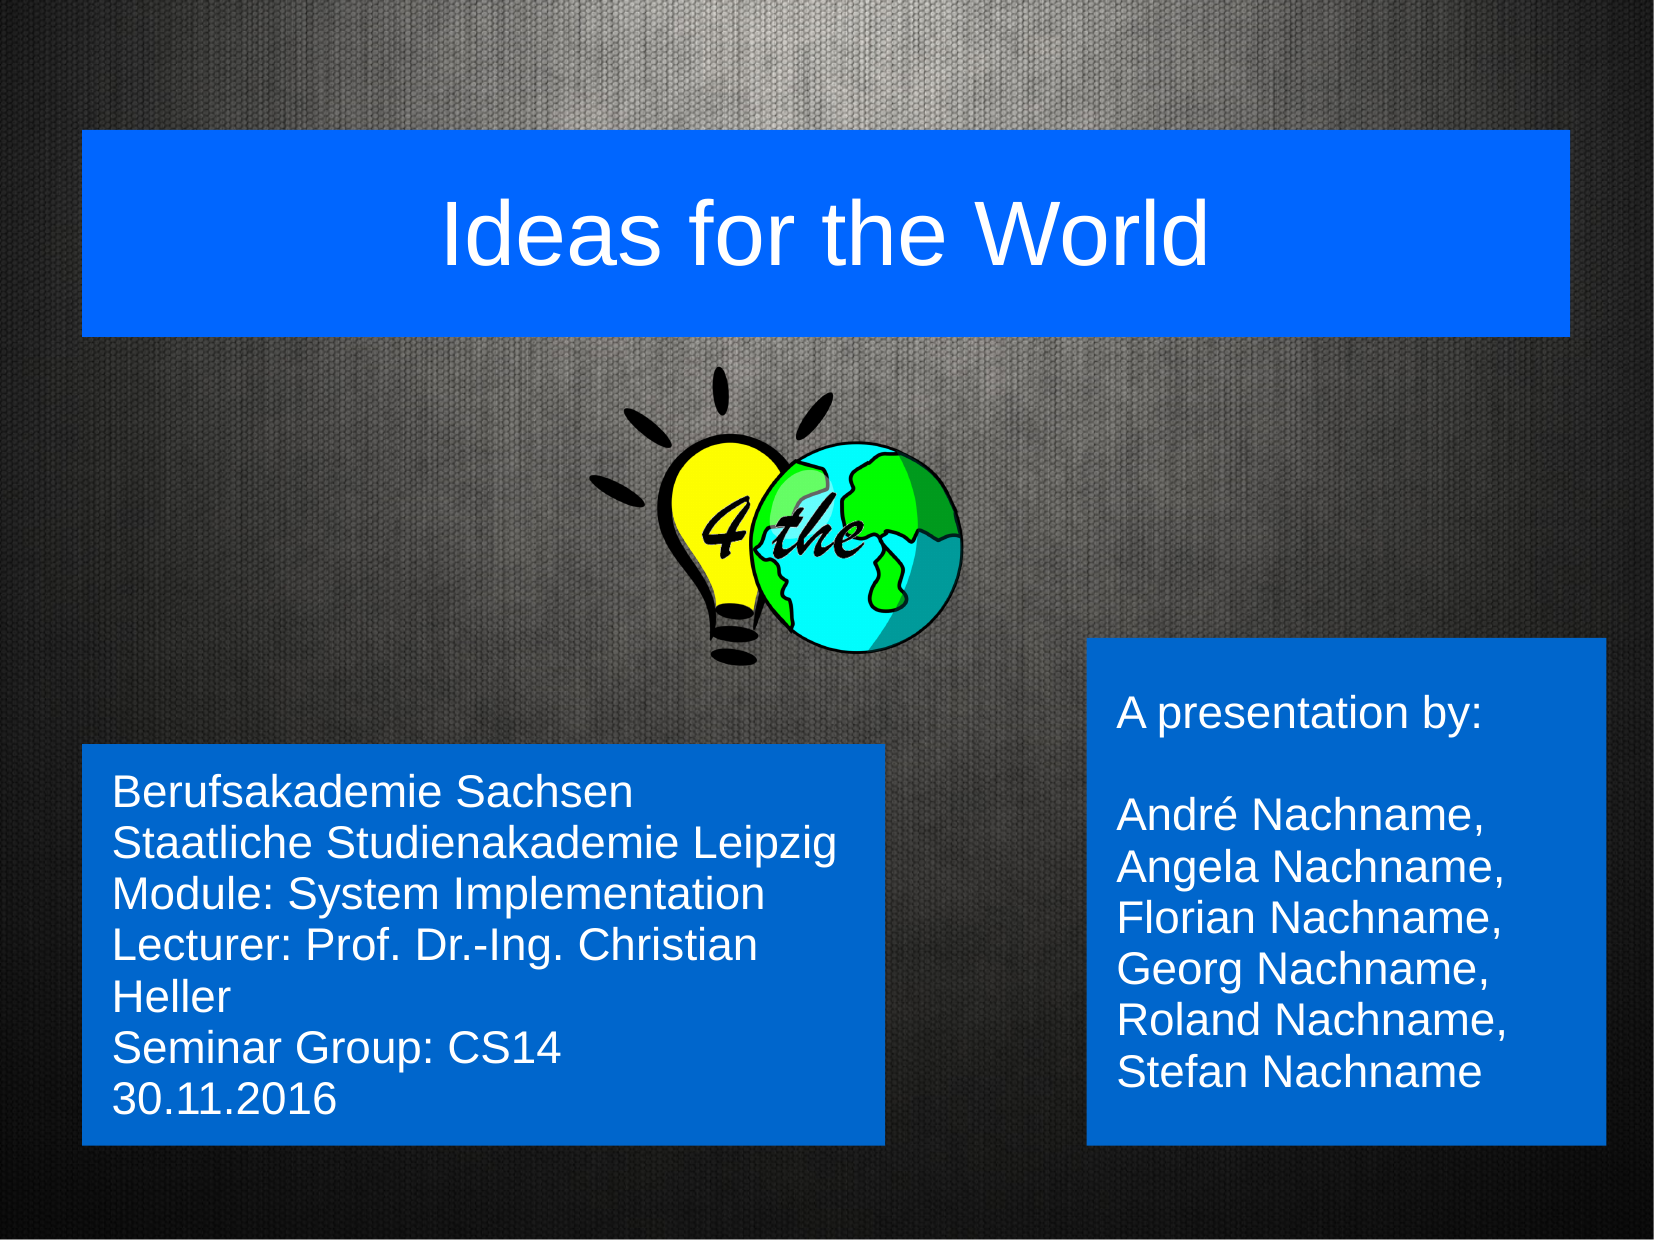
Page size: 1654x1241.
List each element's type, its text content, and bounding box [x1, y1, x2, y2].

title Ideas for the World [82, 129, 1571, 337]
picture [0, 0, 1654, 1241]
text_box Berufsakademie Sachsen Staatliche Studienakademie Leipzig Module: System Implementation Lecturer: Prof. Dr.-Ing. Christian Heller Seminar Group: CS14 30.11.2016 [82, 744, 886, 1146]
text_box A presentation by: André Nachname, Angela Nachname, Florian Nachname, Georg Nachname, Roland Nachname, Stefan Nachname [1086, 637, 1607, 1146]
